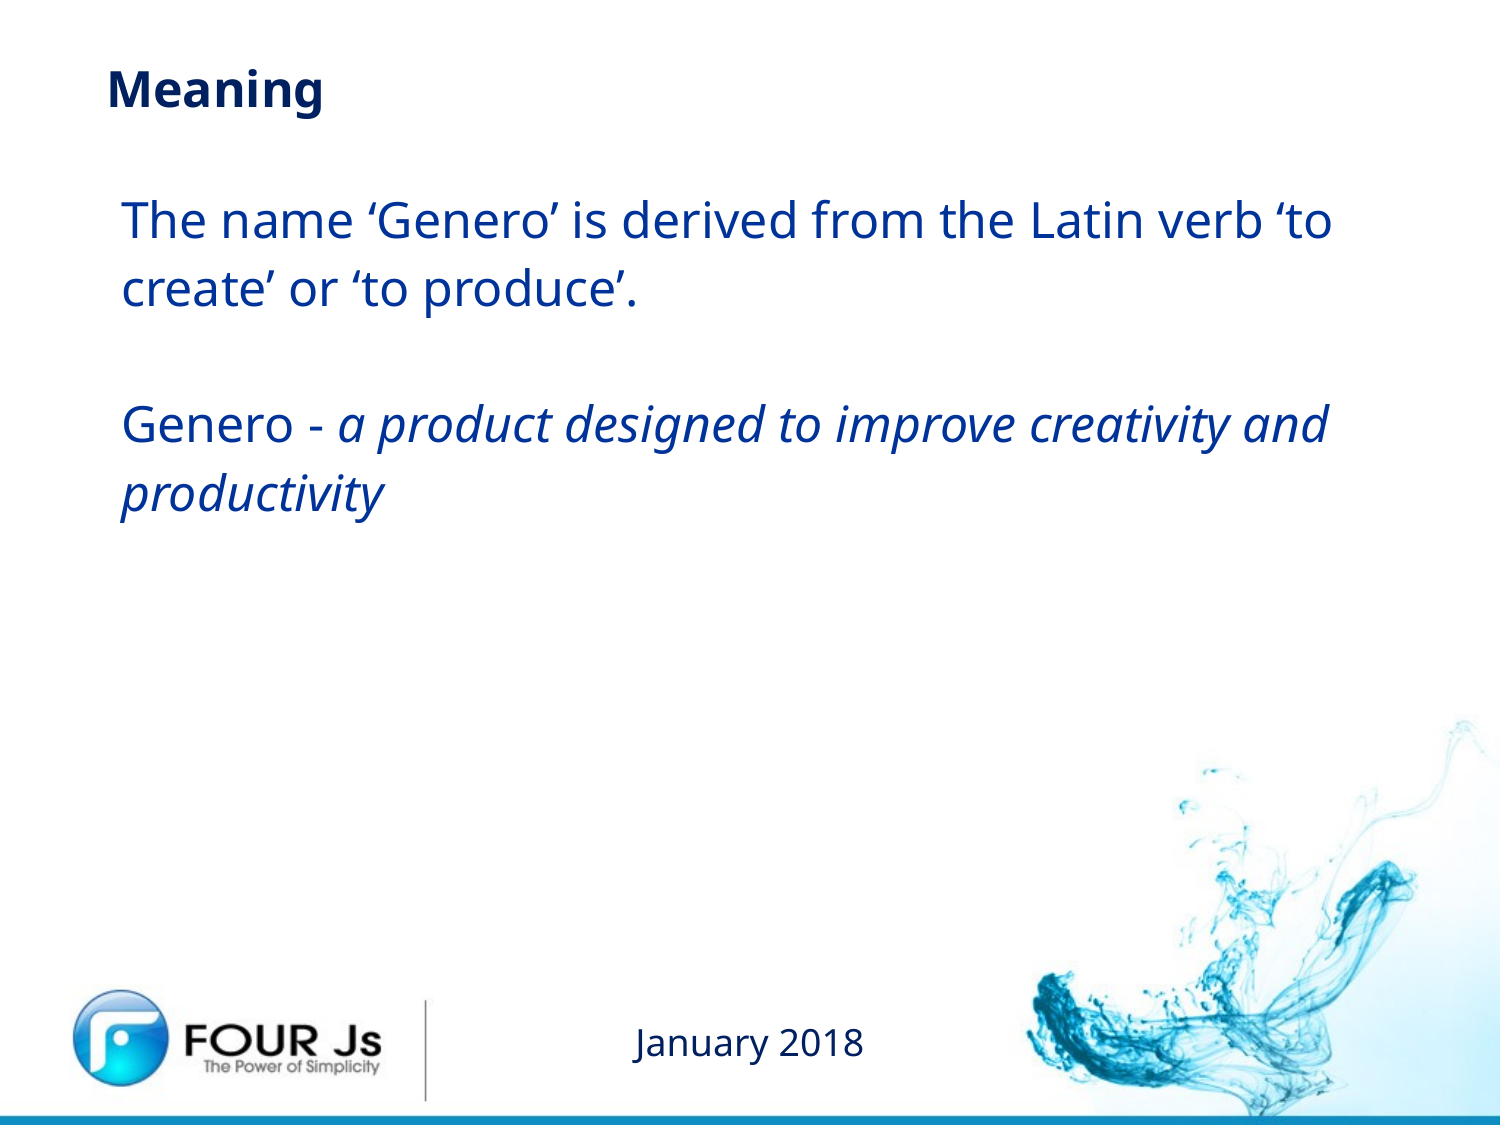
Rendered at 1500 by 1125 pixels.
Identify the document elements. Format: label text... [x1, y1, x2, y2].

list January 2018 [519, 1011, 981, 1095]
title Meaning [106, 35, 1388, 142]
picture [0, 0, 1500, 1122]
text_box The name ‘Genero’ is derived from the Latin verb ‘to create’ or ‘to produce’. Genero - a product designed to improve creativity and productivity [106, 177, 1394, 945]
